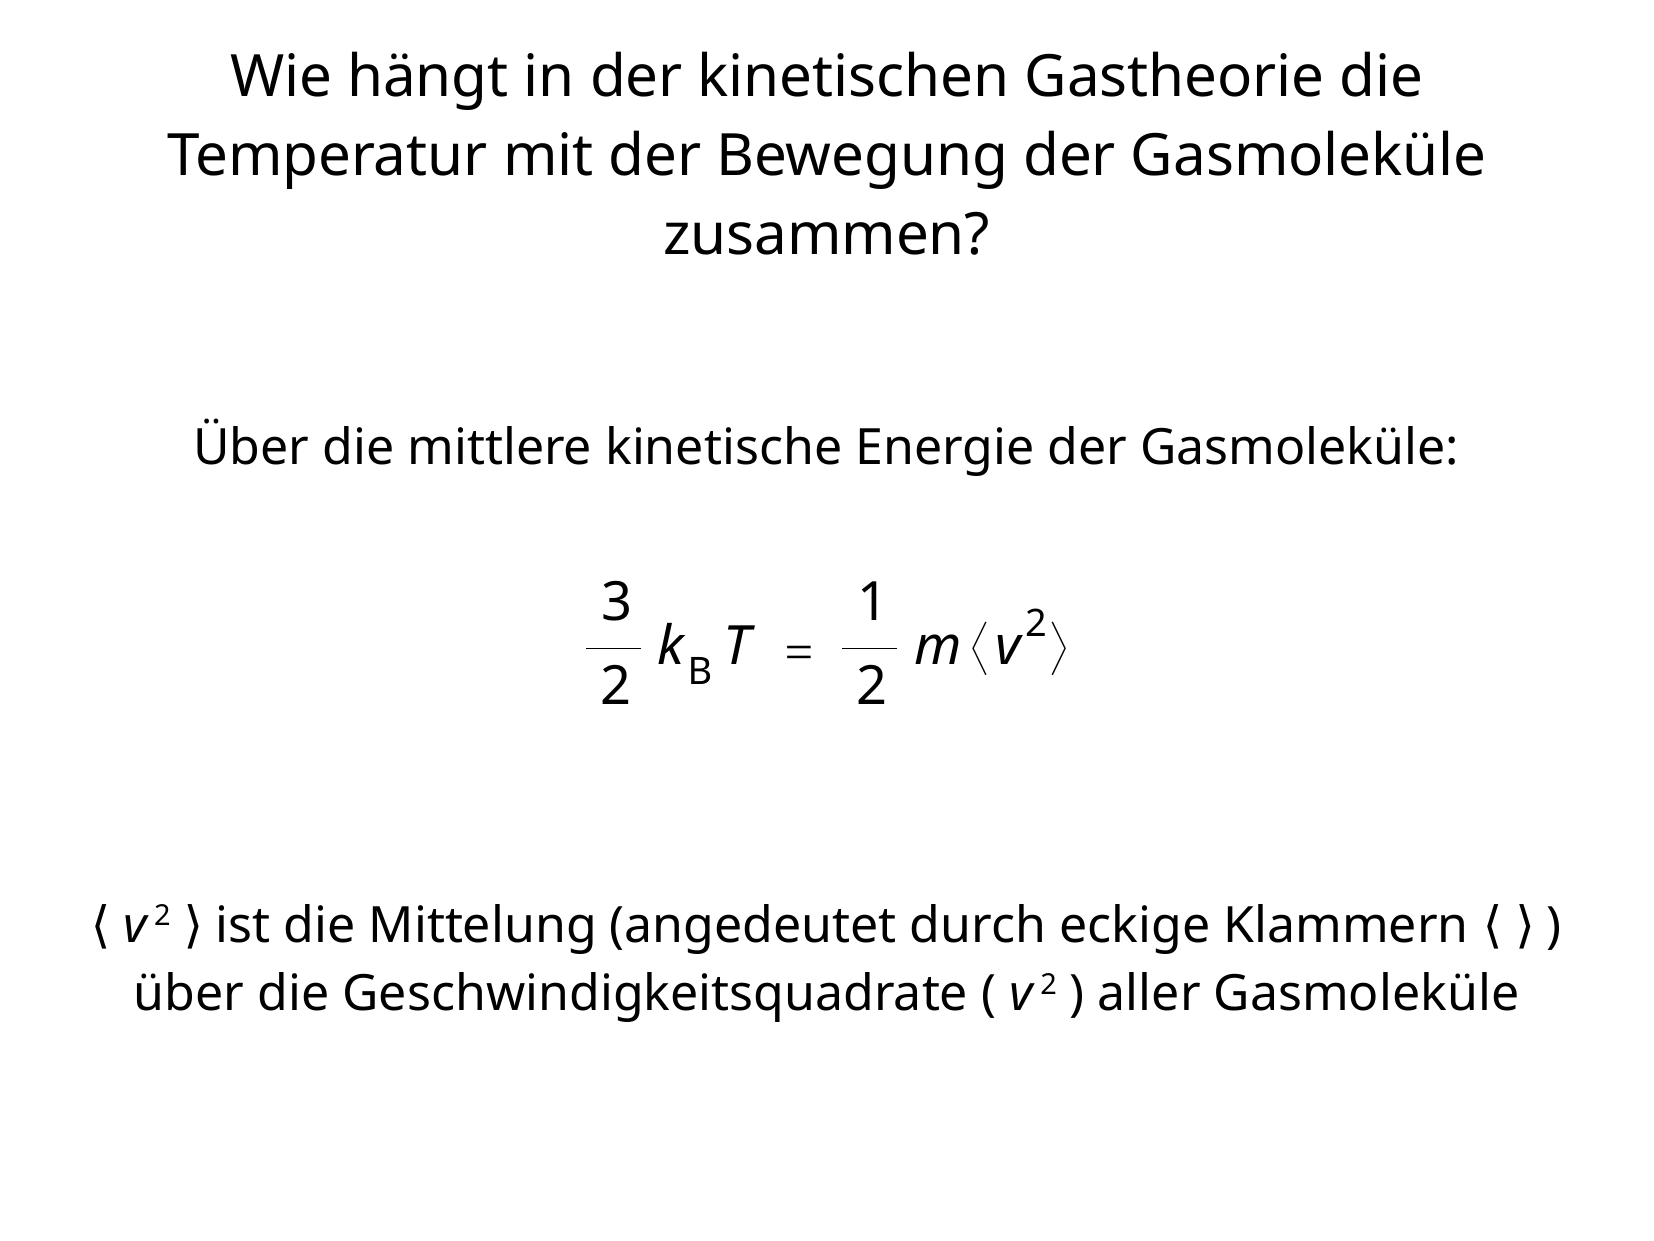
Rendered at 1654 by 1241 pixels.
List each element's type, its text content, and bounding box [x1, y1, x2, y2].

chart [578, 568, 1076, 719]
title Wie hängt in der kinetischen Gastheorie die Temperatur mit der Bewegung der Gasmoleküle zusammen? [82, 49, 1571, 257]
subtitle Über die mittlere kinetische Energie der Gasmoleküle: ⟨ v 2 ⟩ ist die Mittelung (angedeutet durch eckige Klammern ⟨ ⟩ ) über die Geschwindigkeitsquadrate ( v 2 ) aller Gasmoleküle [82, 285, 1571, 1015]
